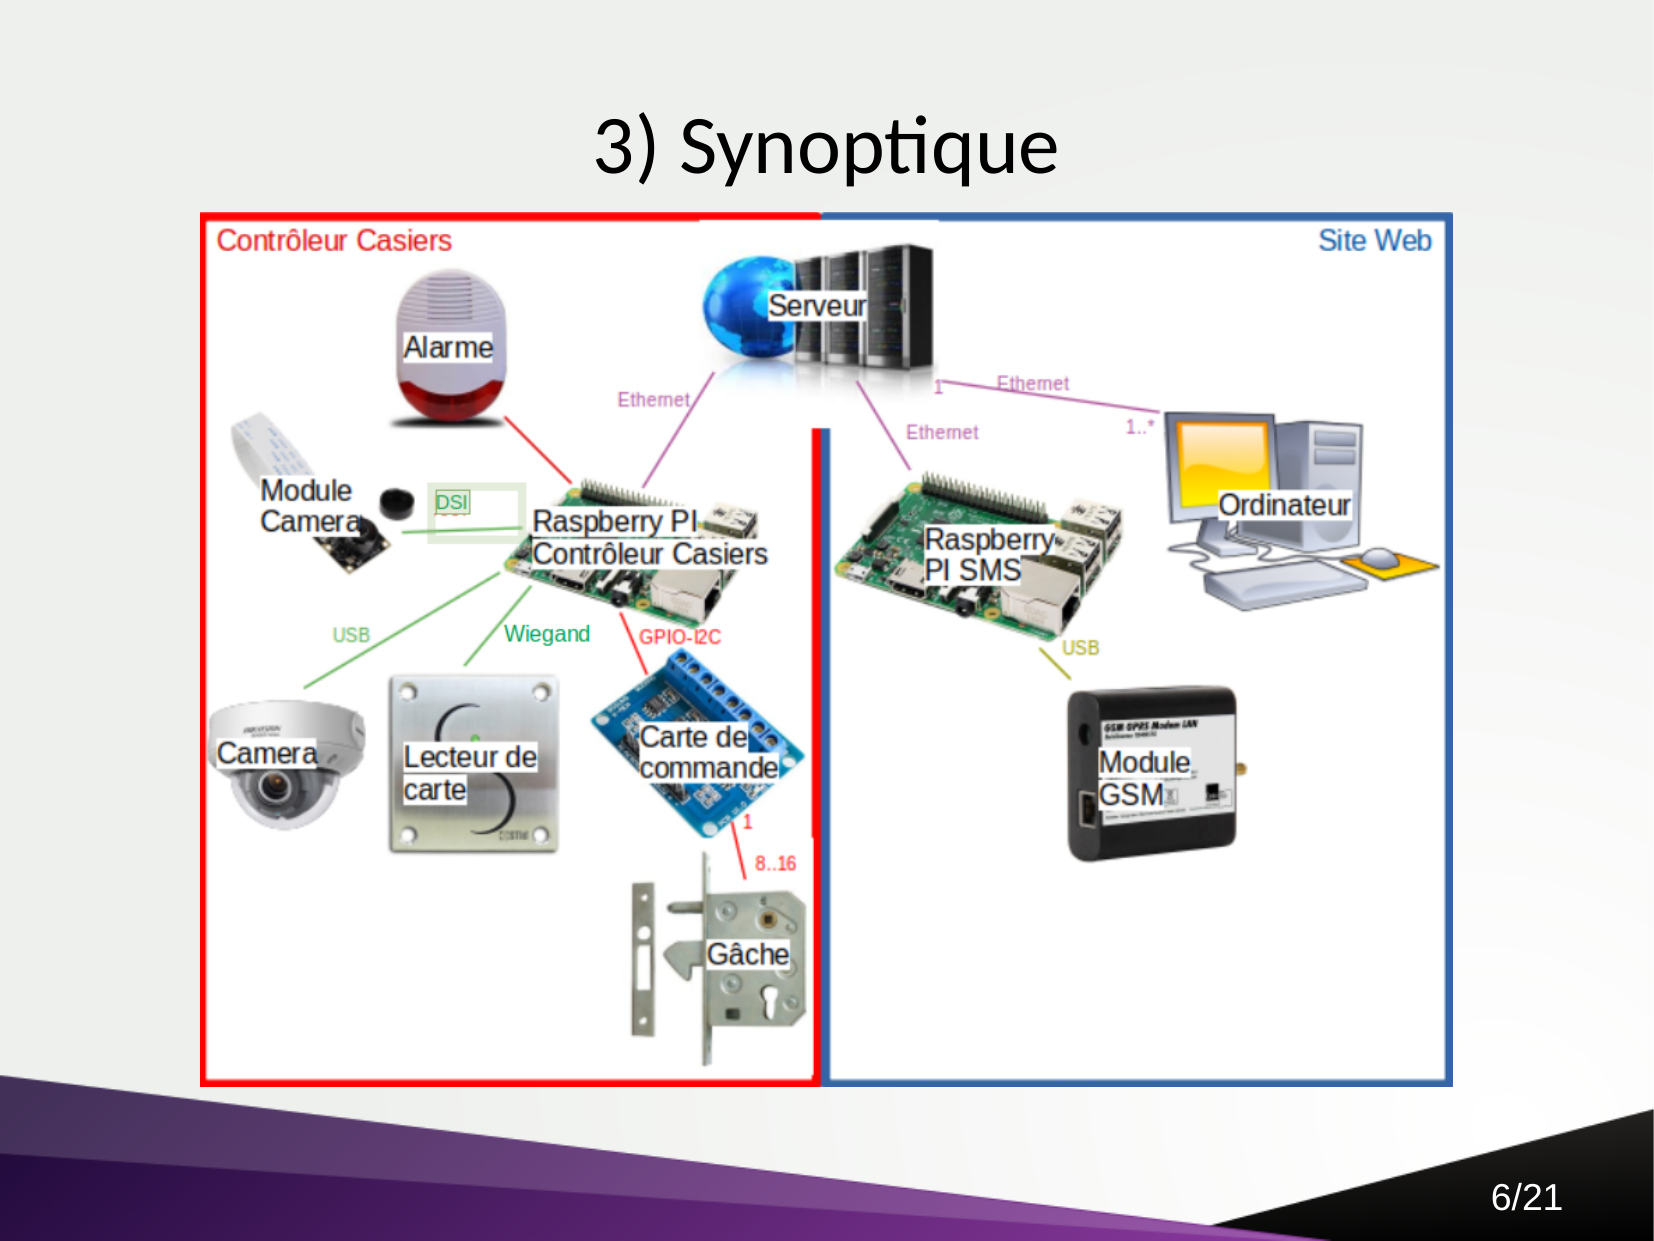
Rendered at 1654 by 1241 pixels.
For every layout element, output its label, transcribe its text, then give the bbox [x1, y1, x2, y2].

text_box <numéro>/21 [1476, 1169, 1654, 1240]
title 3) Synoptique [82, 49, 1571, 257]
picture [0, 0, 1654, 1241]
